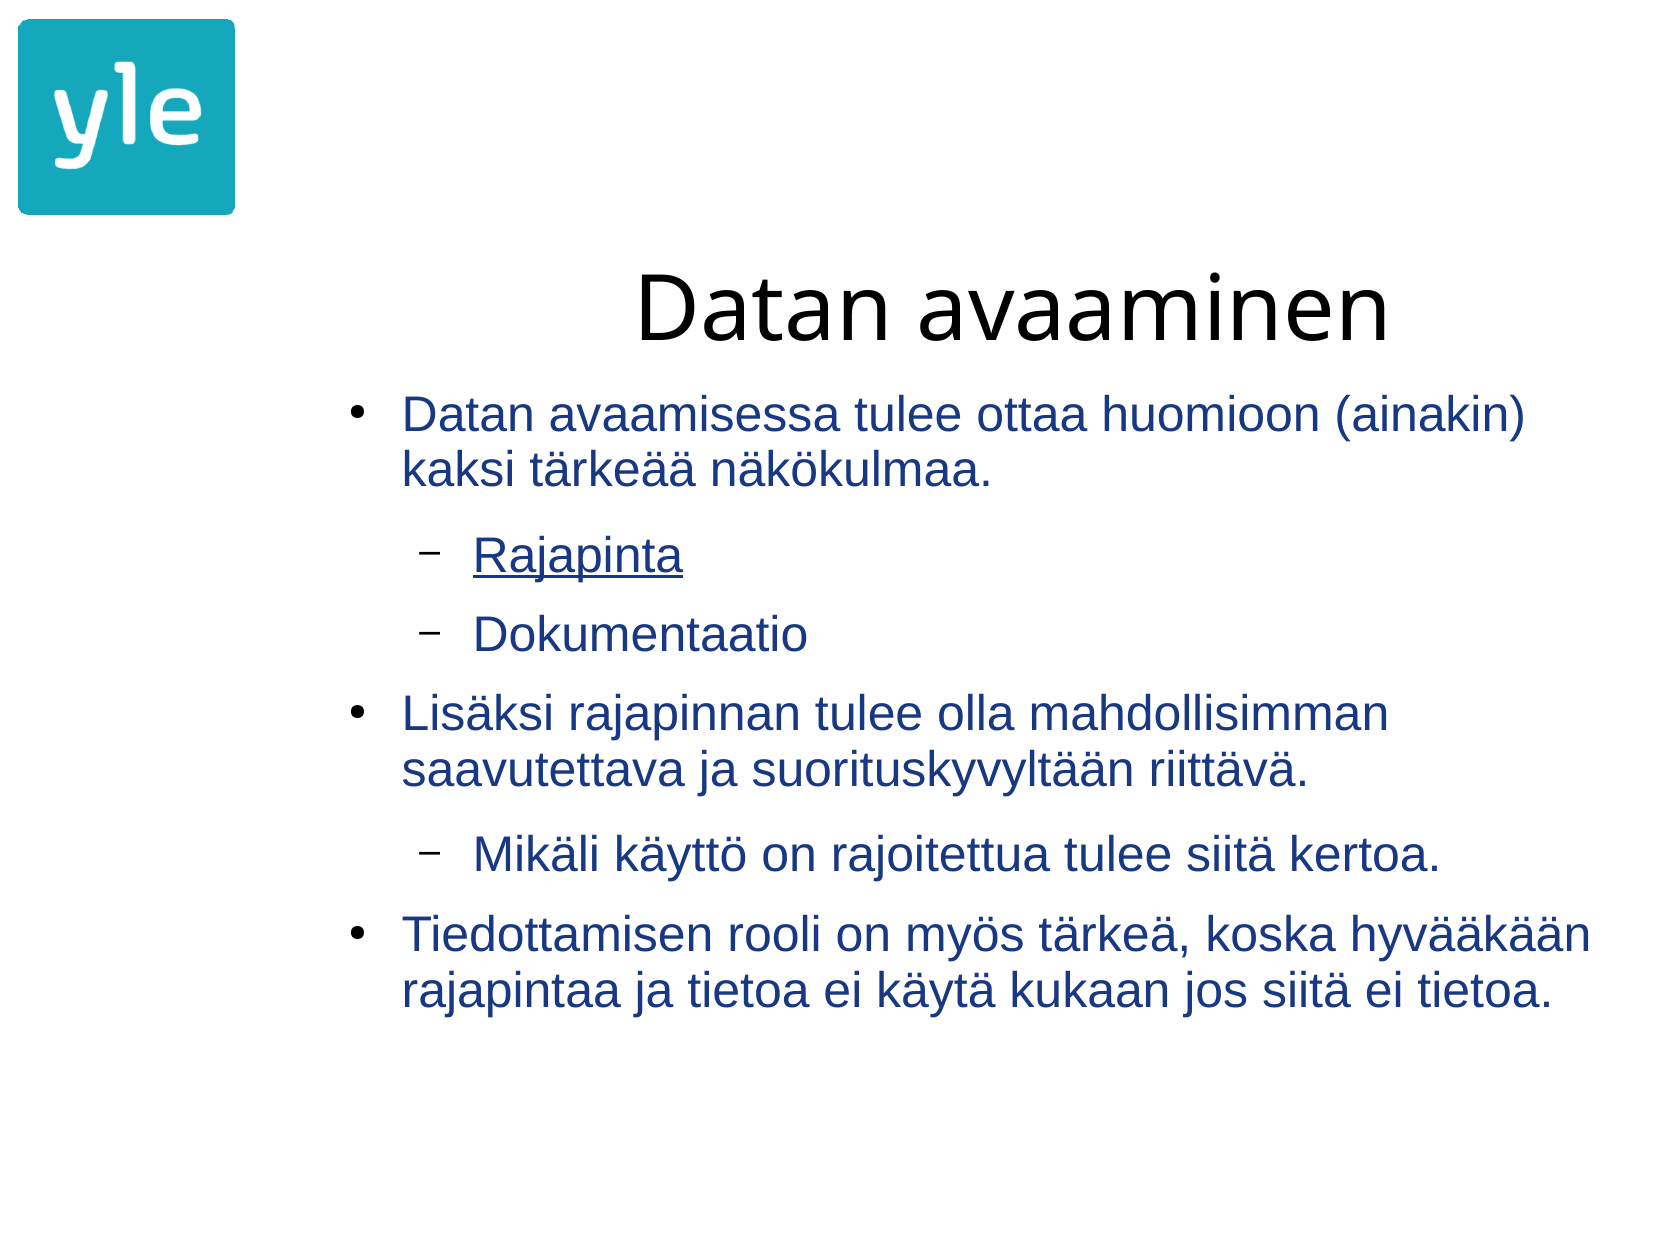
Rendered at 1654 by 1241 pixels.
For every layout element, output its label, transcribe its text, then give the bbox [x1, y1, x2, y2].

title Datan avaaminen [351, 254, 1654, 357]
picture [18, 19, 235, 215]
list Datan avaamisessa tulee ottaa huomioon (ainakin) kaksi tärkeää näkökulmaa. Rajapinta Dokumentaatio Lisäksi rajapinnan tulee olla mahdollisimman saavutettava ja suorituskyvyltään riittävä. Mikäli käyttö on rajoitettua tulee siitä kertoa. Tiedottamisen rooli on myös tärkeä, koska hyvääkään rajapintaa ja tietoa ei käytä kukaan jos siitä ei tietoa. [330, 385, 1627, 1117]
